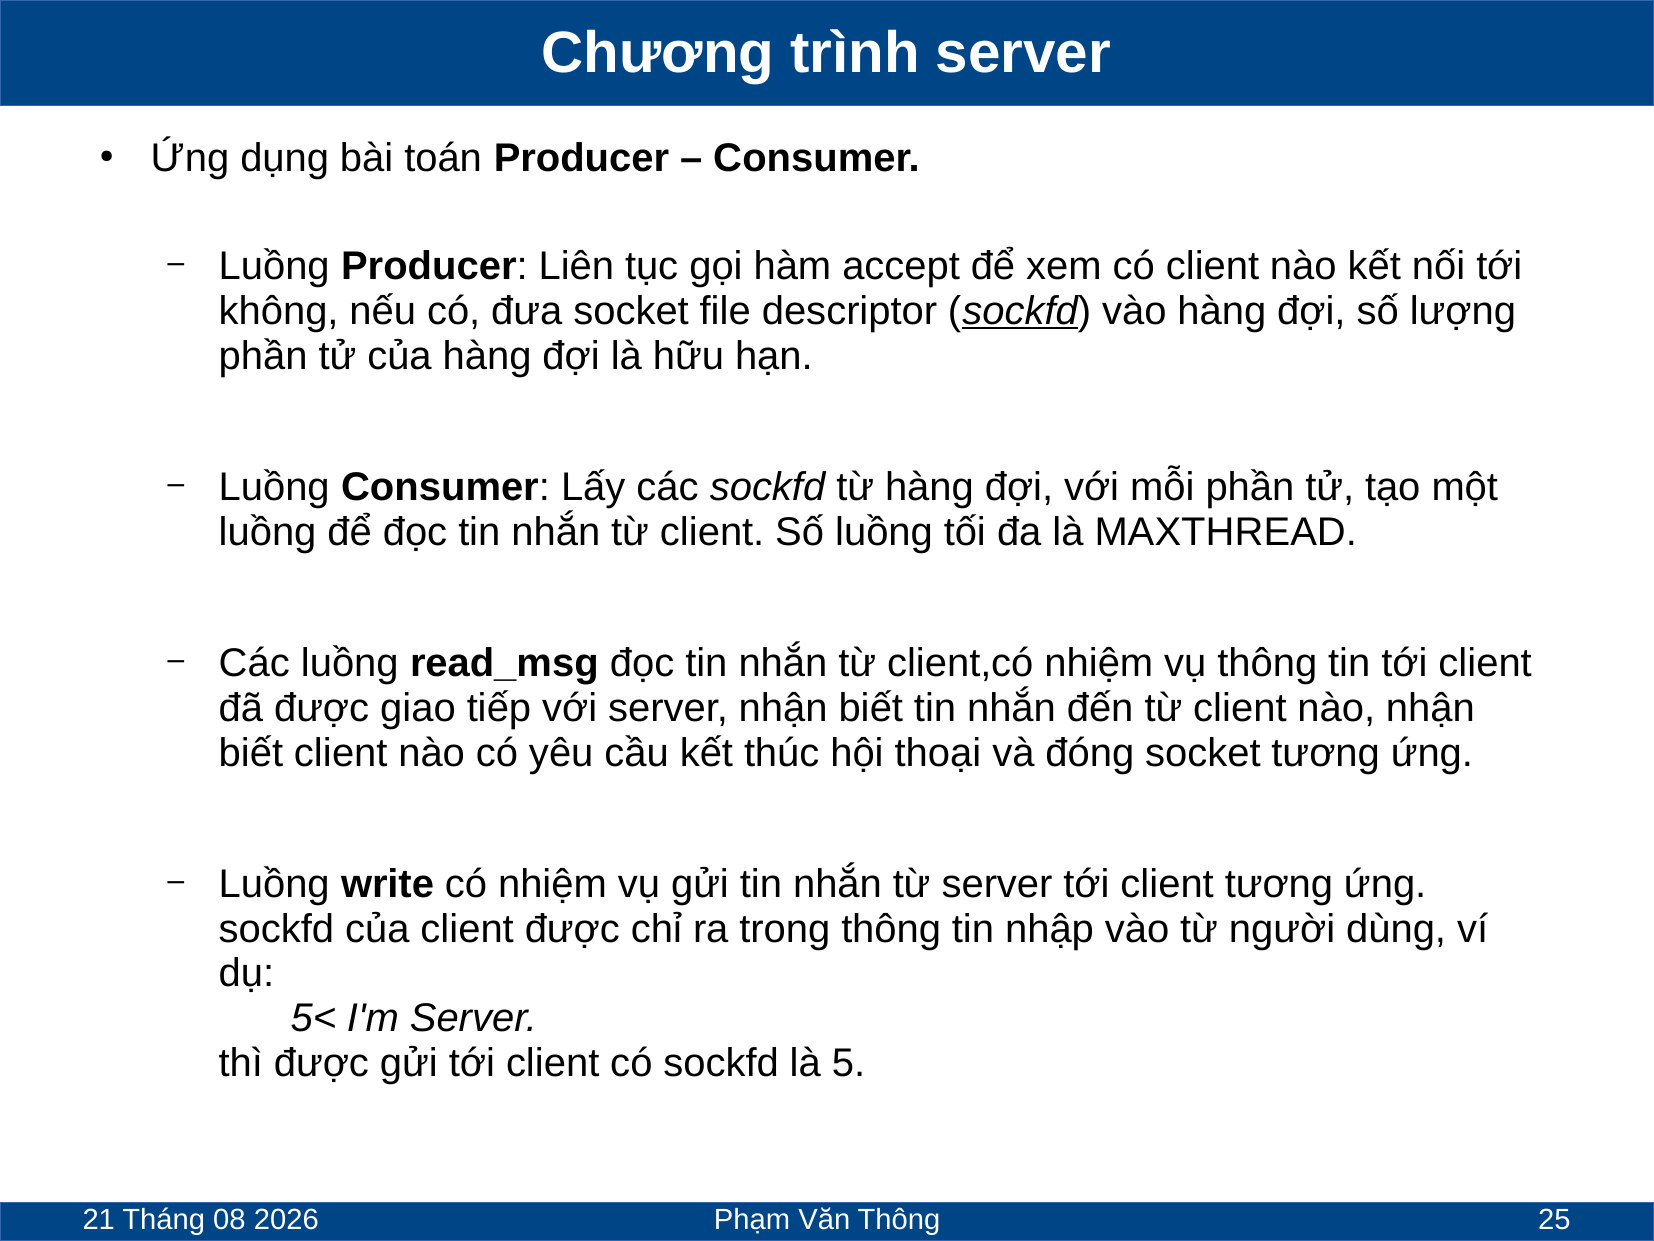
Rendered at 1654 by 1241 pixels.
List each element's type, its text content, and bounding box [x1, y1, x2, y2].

title Chương trình server [0, 0, 1654, 106]
list Ứng dụng bài toán Producer – Consumer. Luồng Producer: Liên tục gọi hàm accept để xem có client nào kết nối tới không, nếu có, đưa socket file descriptor (sockfd) vào hàng đợi, số lượng phần tử của hàng đợi là hữu hạn. Luồng Consumer: Lấy các sockfd từ hàng đợi, với mỗi phần tử, tạo một luồng để đọc tin nhắn từ client. Số luồng tối đa là MAXTHREAD. Các luồng read_msg đọc tin nhắn từ client,có nhiệm vụ thông tin tới client đã được giao tiếp với server, nhận biết tin nhắn đến từ client nào, nhận biết client nào có yêu cầu kết thúc hội thoại và đóng socket tương ứng. Luồng write có nhiệm vụ gửi tin nhắn từ server tới client tương ứng. sockfd của client được chỉ ra trong thông tin nhập vào từ người dùng, ví dụ: 5< I'm Server. thì được gửi tới client có sockfd là 5. [82, 135, 1546, 1096]
